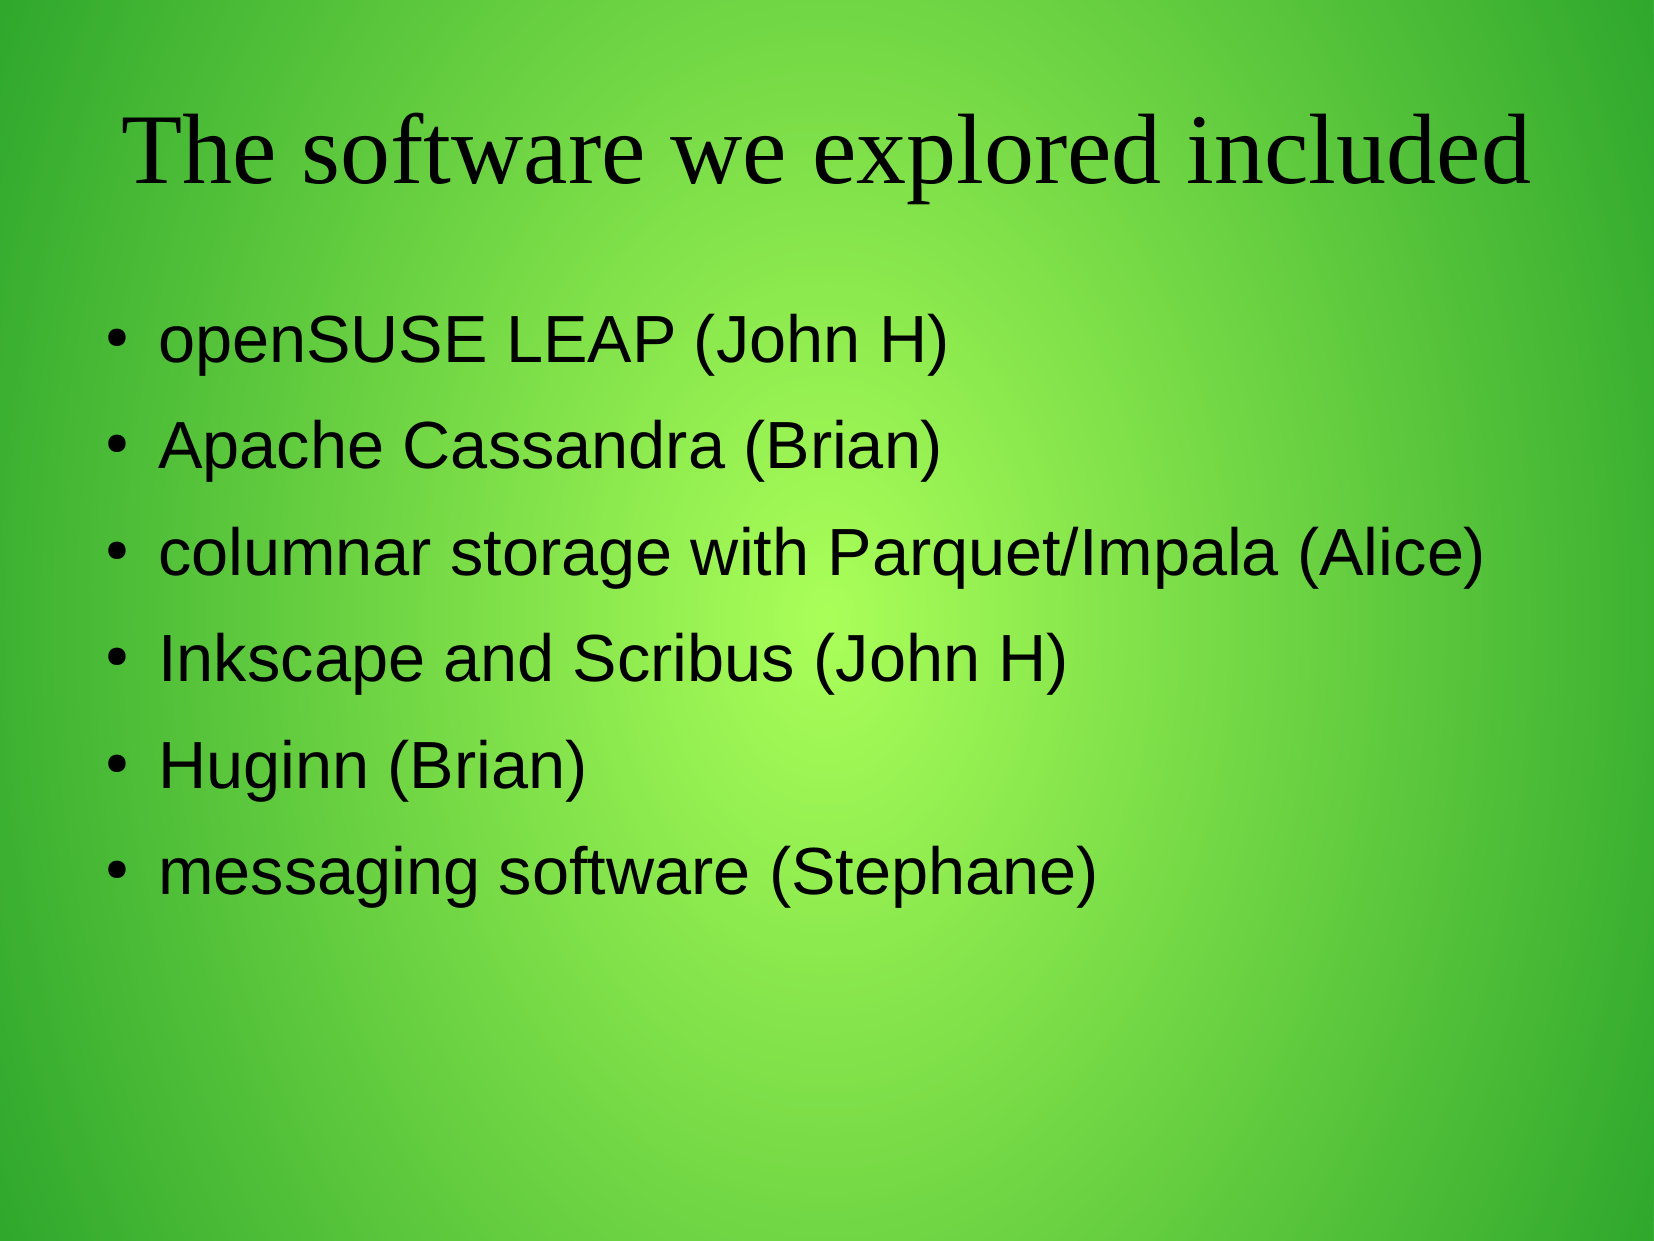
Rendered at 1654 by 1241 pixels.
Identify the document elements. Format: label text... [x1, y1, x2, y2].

list openSUSE LEAP (John H) Apache Cassandra (Brian) columnar storage with Parquet/Impala (Alice) Inkscape and Scribus (John H) Huginn (Brian) messaging software (Stephane) [87, 301, 1576, 1158]
title The software we explored included [82, 47, 1571, 252]
